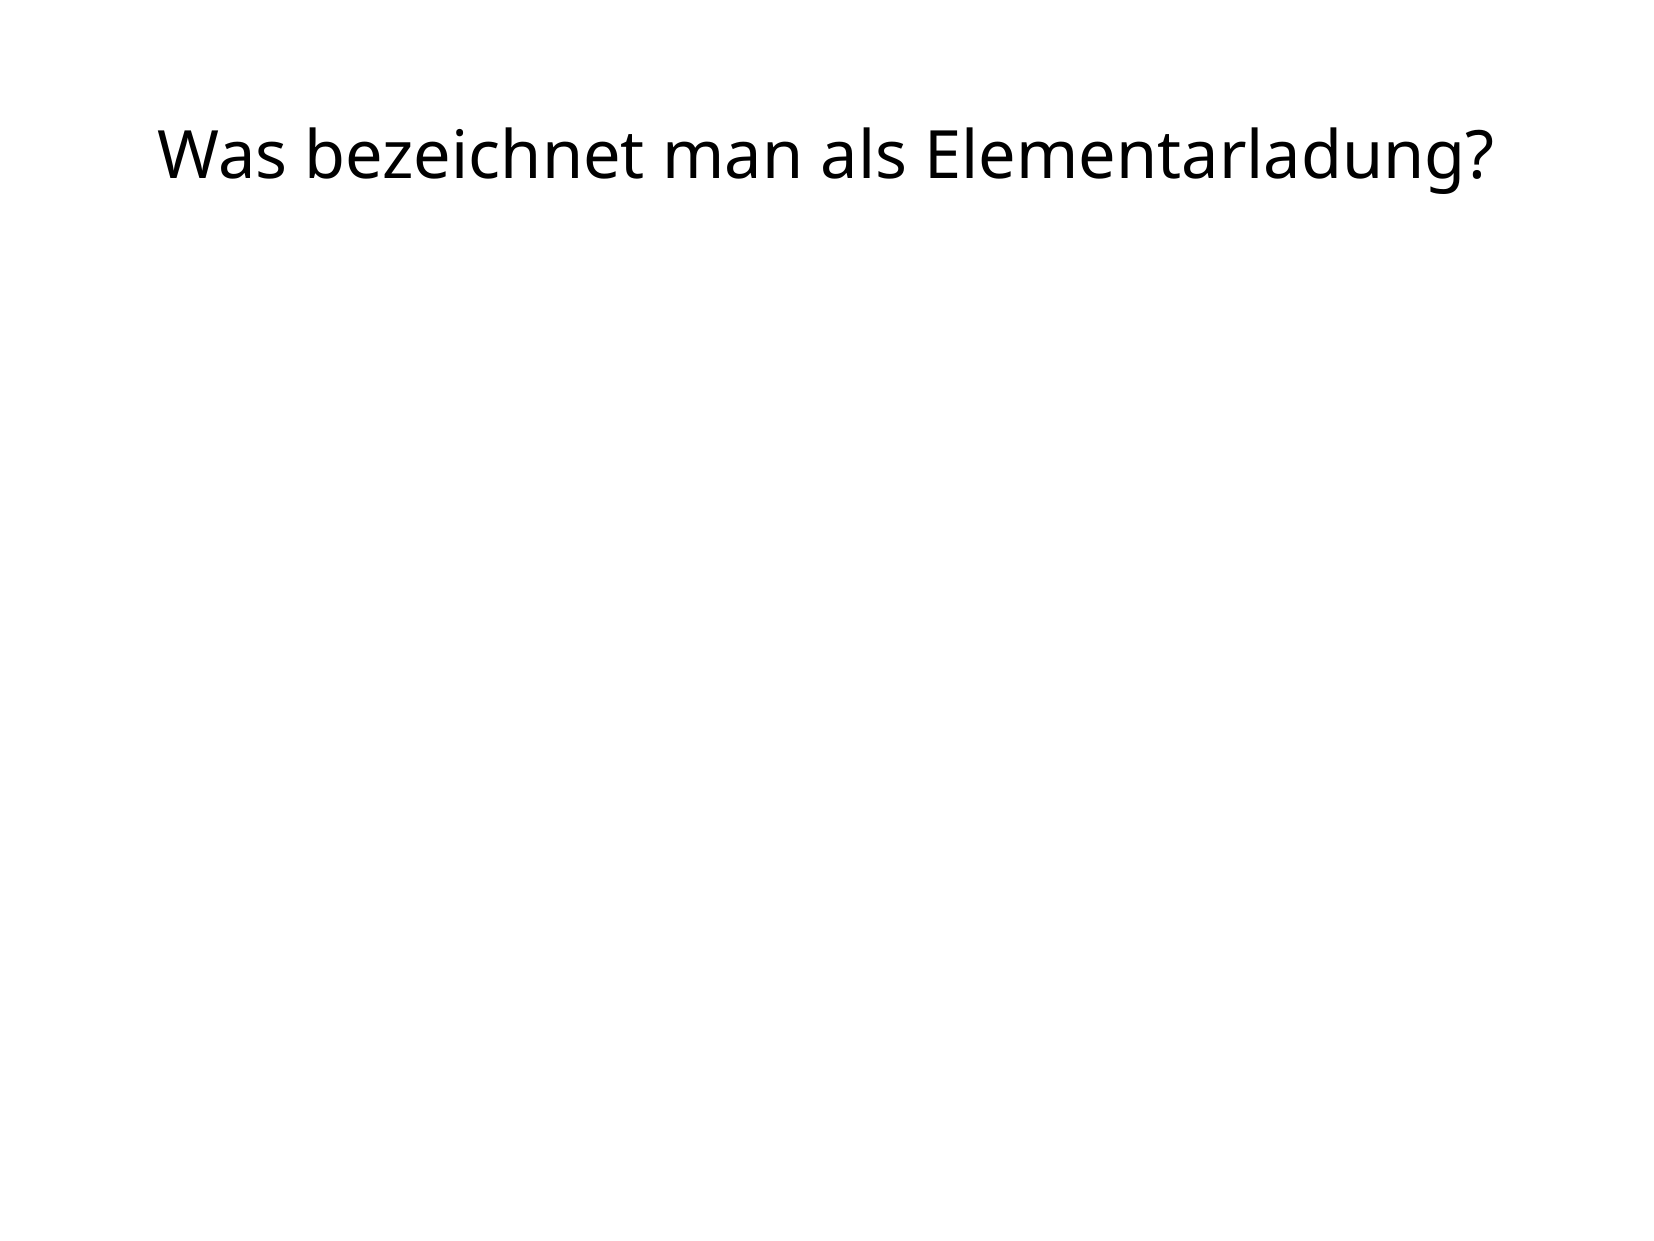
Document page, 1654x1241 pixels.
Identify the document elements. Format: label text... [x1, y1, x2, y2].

title Was bezeichnet man als Elementarladung? [82, 49, 1571, 257]
